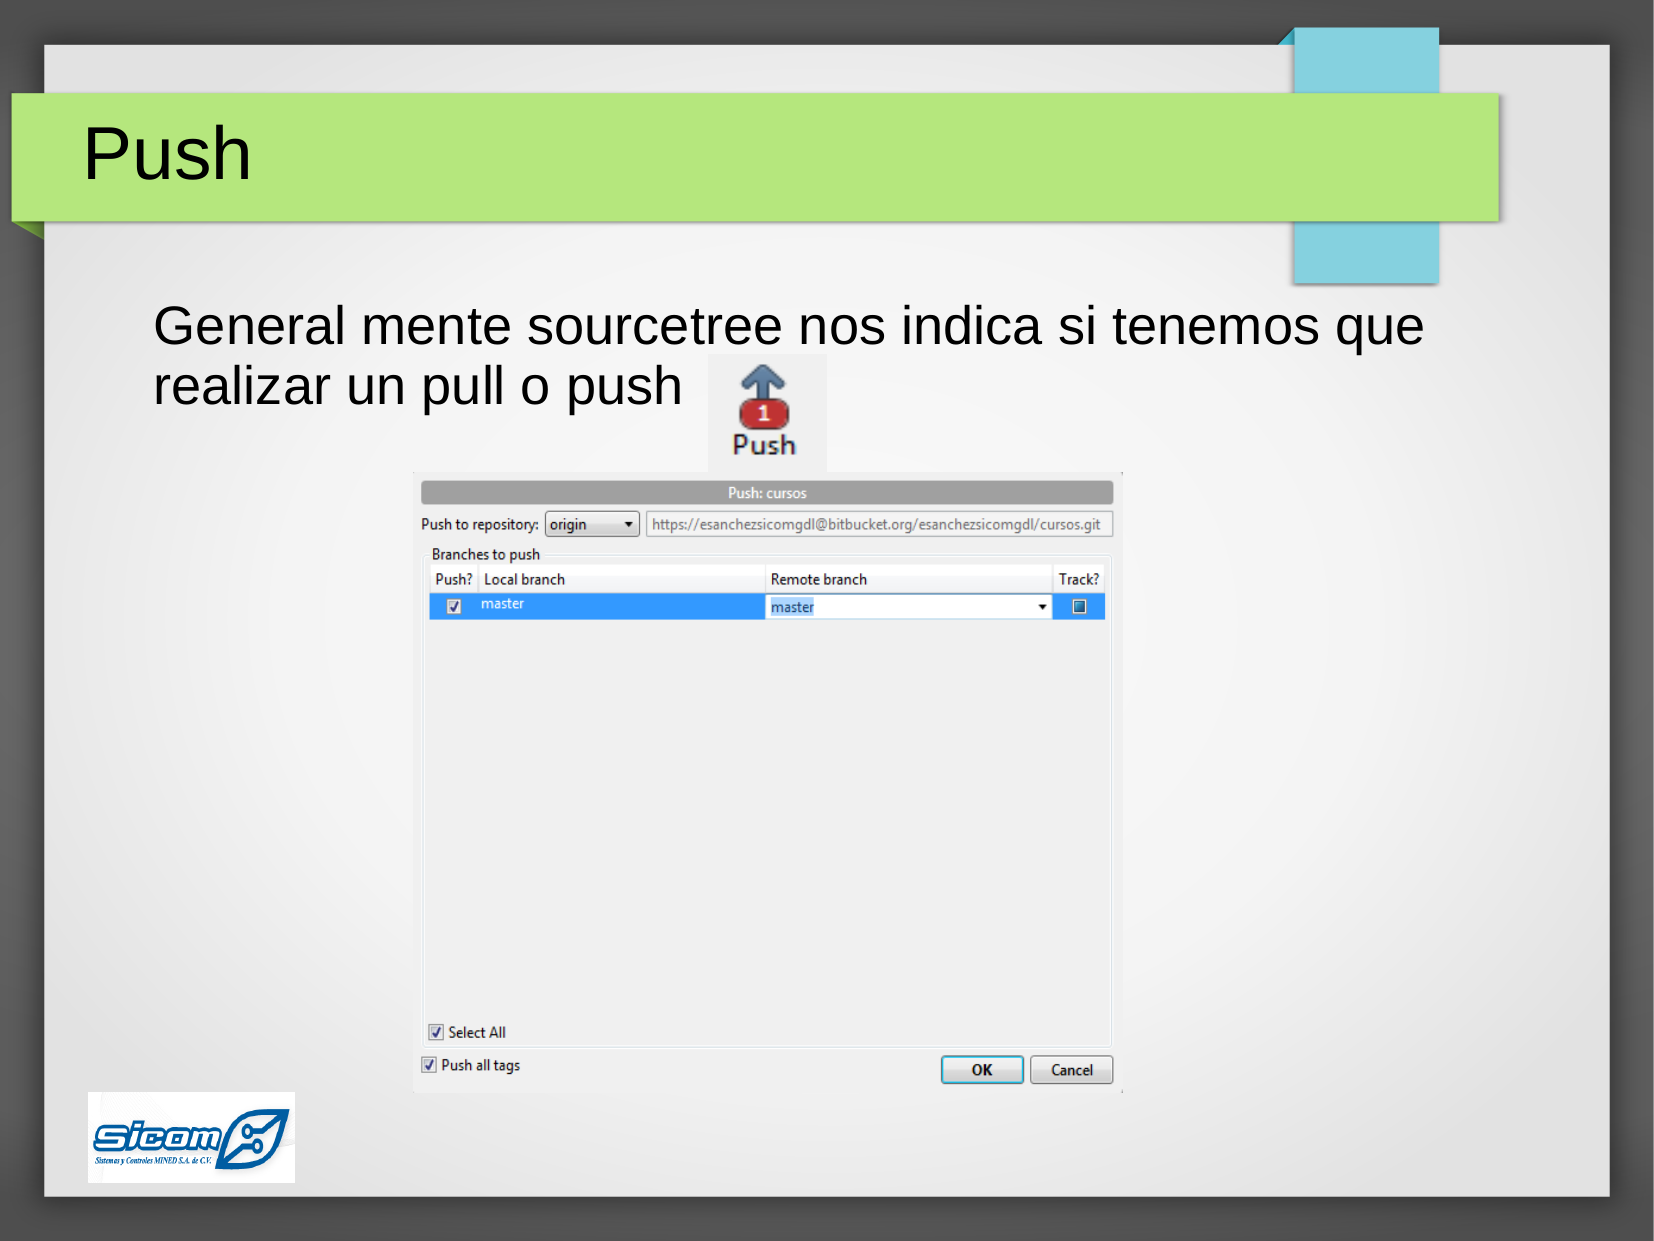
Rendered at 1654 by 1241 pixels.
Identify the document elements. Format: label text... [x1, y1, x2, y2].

picture [0, 0, 1654, 1241]
list General mente sourcetree nos indica si tenemos que realizar un pull o push [82, 295, 1571, 1015]
title Push [82, 94, 1264, 213]
